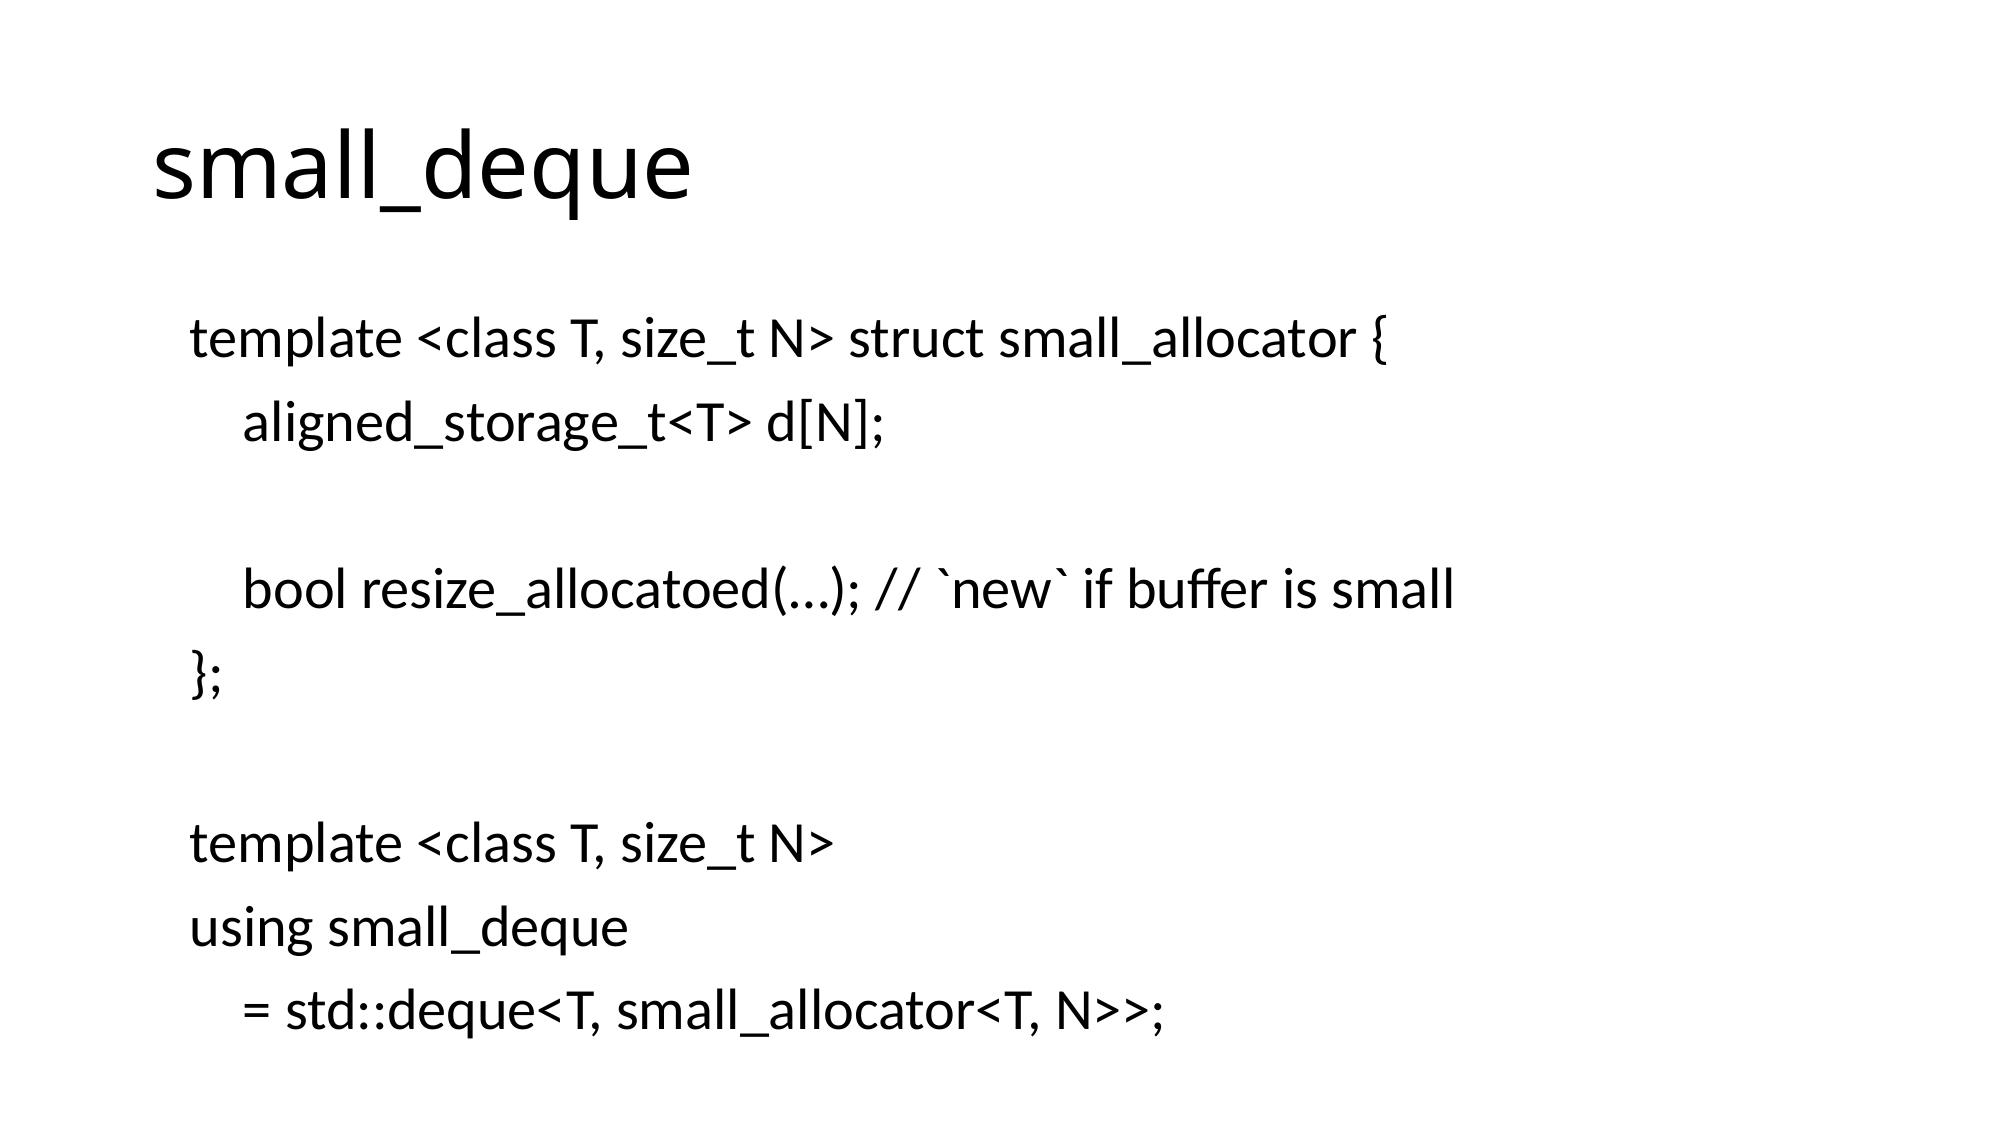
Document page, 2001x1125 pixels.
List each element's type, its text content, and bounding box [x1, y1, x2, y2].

title small_deque [137, 59, 1863, 278]
list template <class T, size_t N> struct small_allocator { aligned_storage_t<T> d[N]; bool resize_allocatoed(…); // `new` if buffer is small }; template <class T, size_t N> using small_deque = std::deque<T, small_allocator<T, N>>; [137, 299, 1863, 1014]
